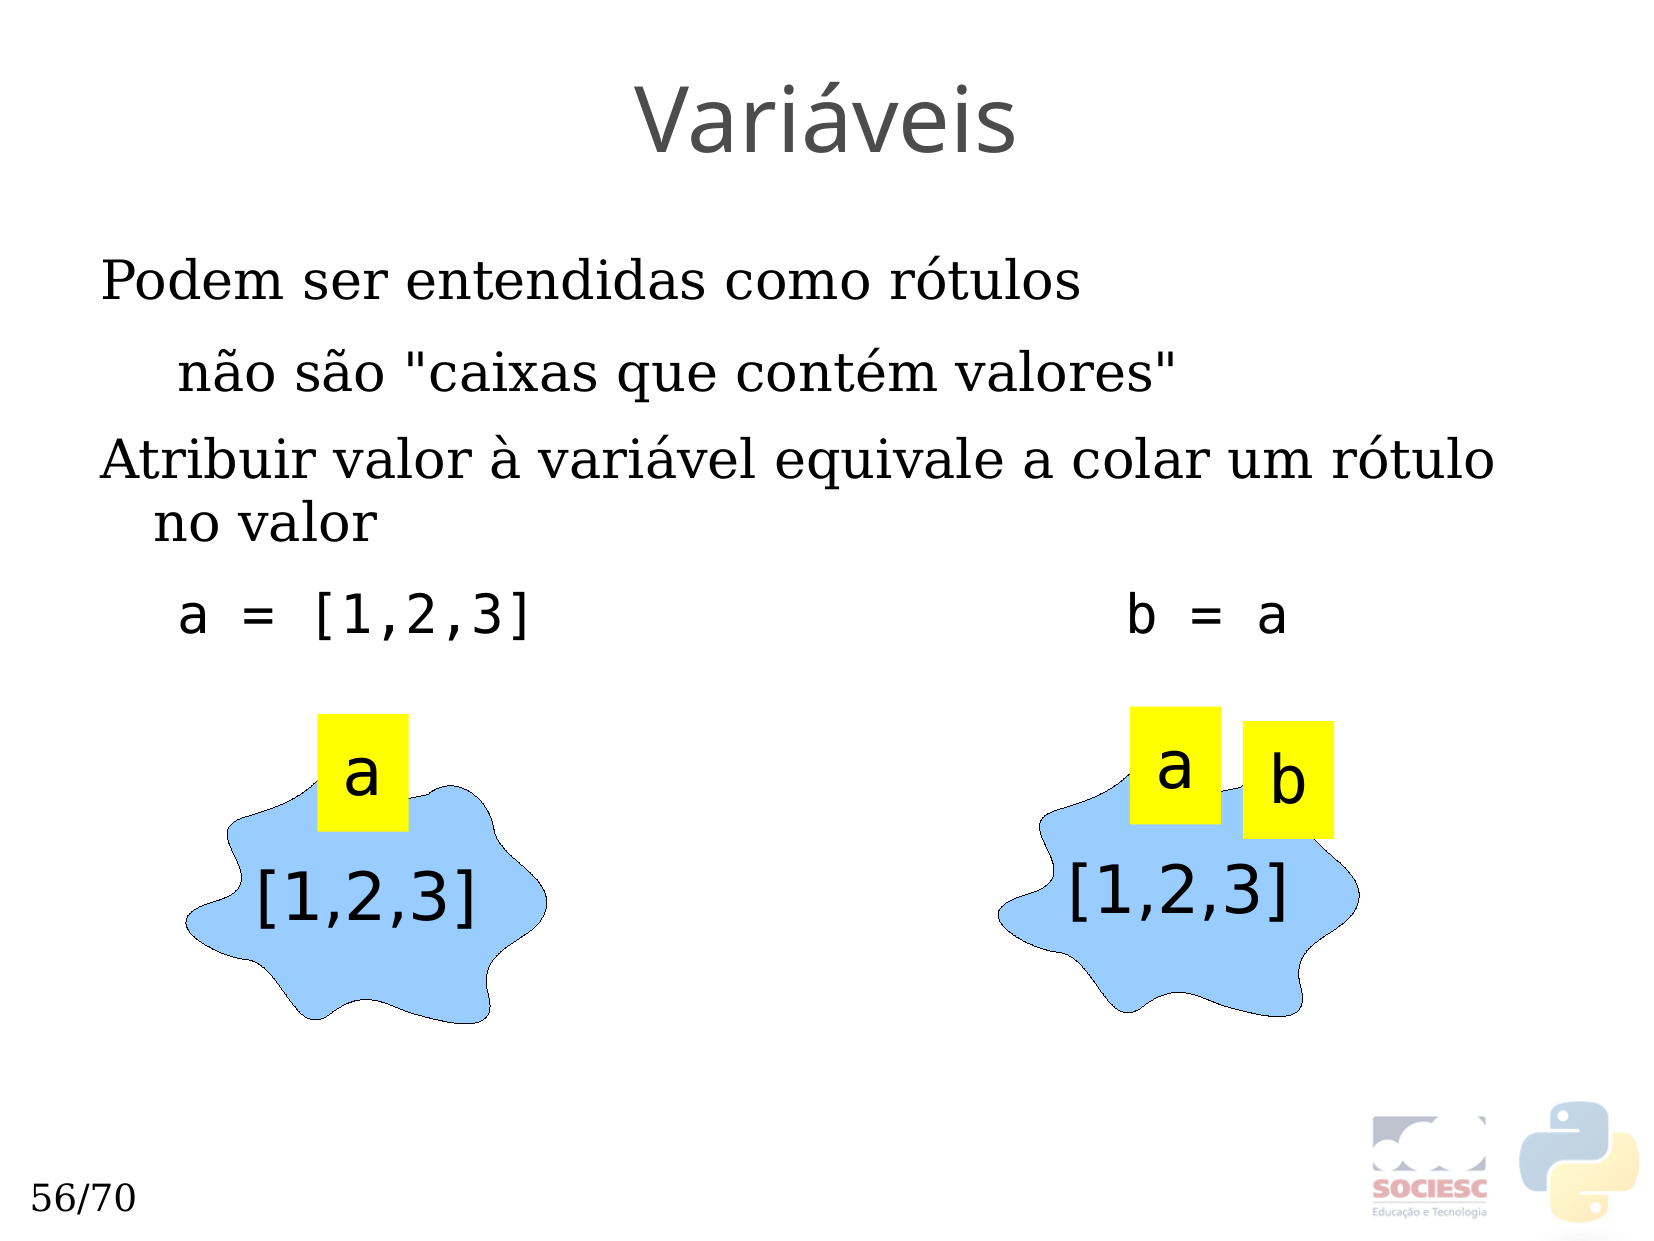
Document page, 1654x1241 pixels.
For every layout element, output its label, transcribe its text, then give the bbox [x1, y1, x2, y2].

list [73, 355, 1618, 1137]
text_box a [1129, 706, 1222, 825]
title Variáveis [82, 13, 1571, 222]
picture [1340, 1084, 1654, 1241]
text_box [1,2,3] [998, 774, 1360, 1017]
text_box [1,2,3] [185, 780, 547, 1024]
text_box b [1242, 721, 1335, 839]
text_box a [317, 713, 409, 832]
list Podem ser entendidas como rótulos não são "caixas que contém valores" Atribuir valor à variável equivale a colar um rótulo no valor a = [1,2,3] b = a [82, 248, 1571, 355]
